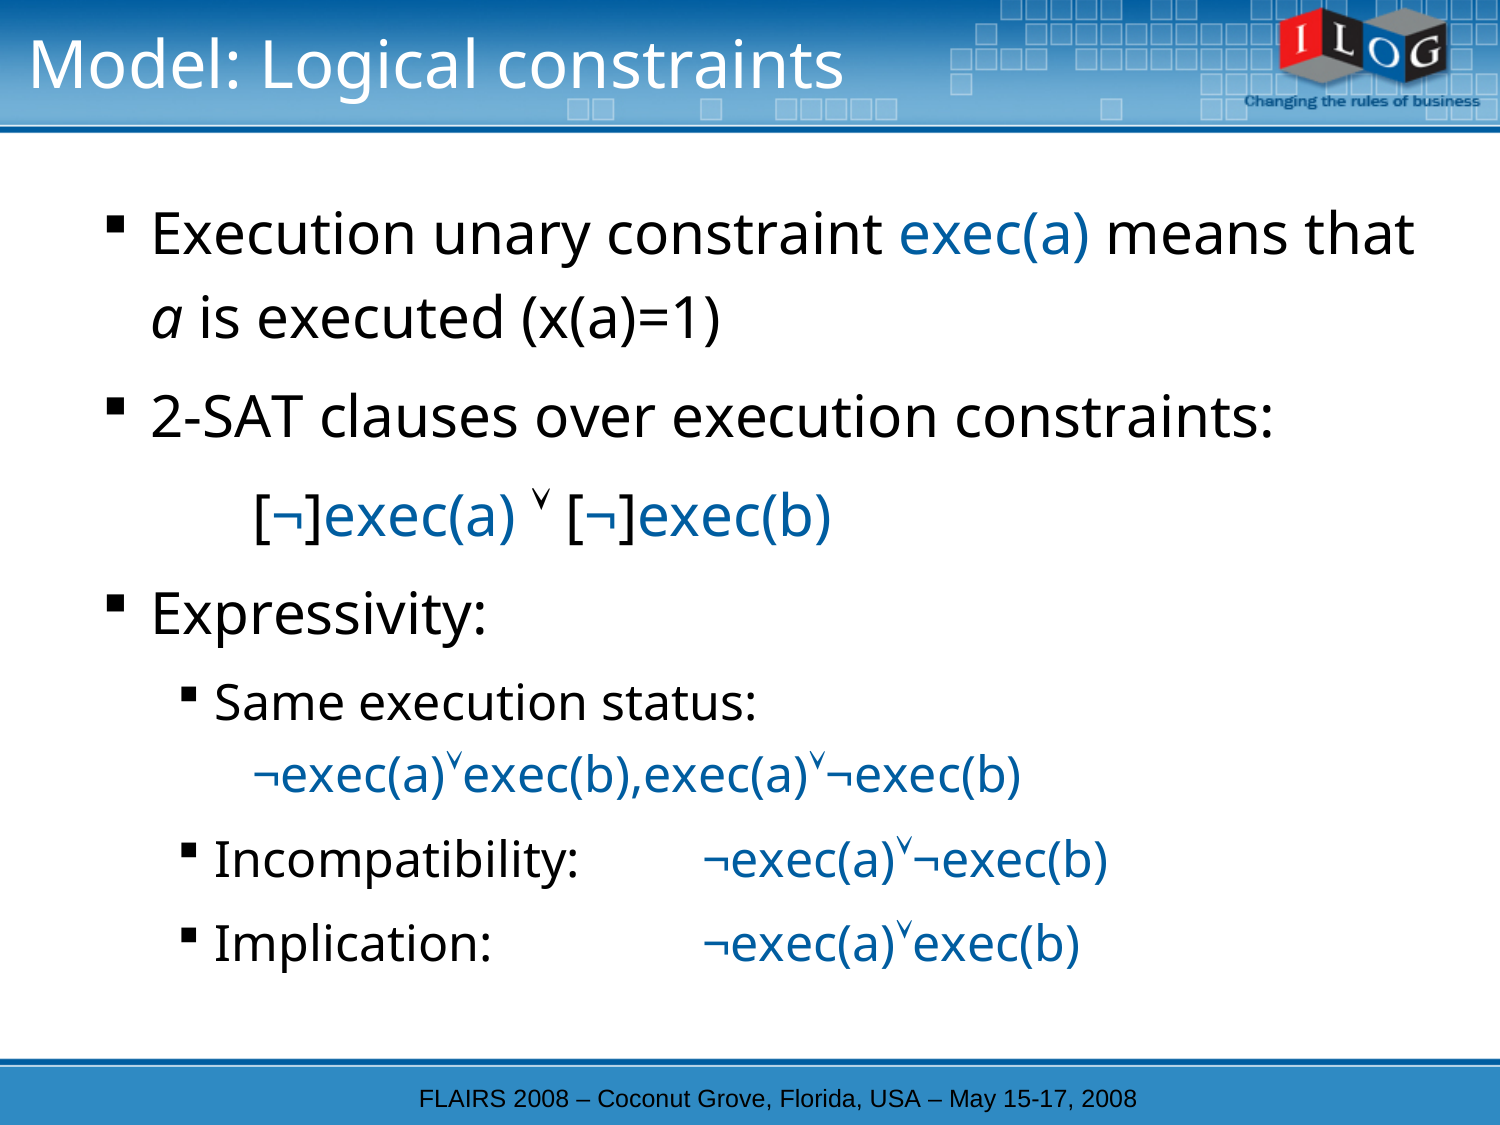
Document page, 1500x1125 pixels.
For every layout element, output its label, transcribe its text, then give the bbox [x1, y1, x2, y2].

list Execution unary constraint exec(a) means that a is executed (x(a)=1) 2-SAT clauses over execution constraints: [¬]exec(a)  [¬]exec(b) Expressivity: Same execution status: ¬exec(a)exec(b),exec(a)¬exec(b) Incompatibility: ¬exec(a)¬exec(b) Implication: ¬exec(a)exec(b) [87, 174, 1463, 1000]
title Model: Logical constraints [12, 0, 1300, 144]
picture [0, 0, 1500, 1125]
